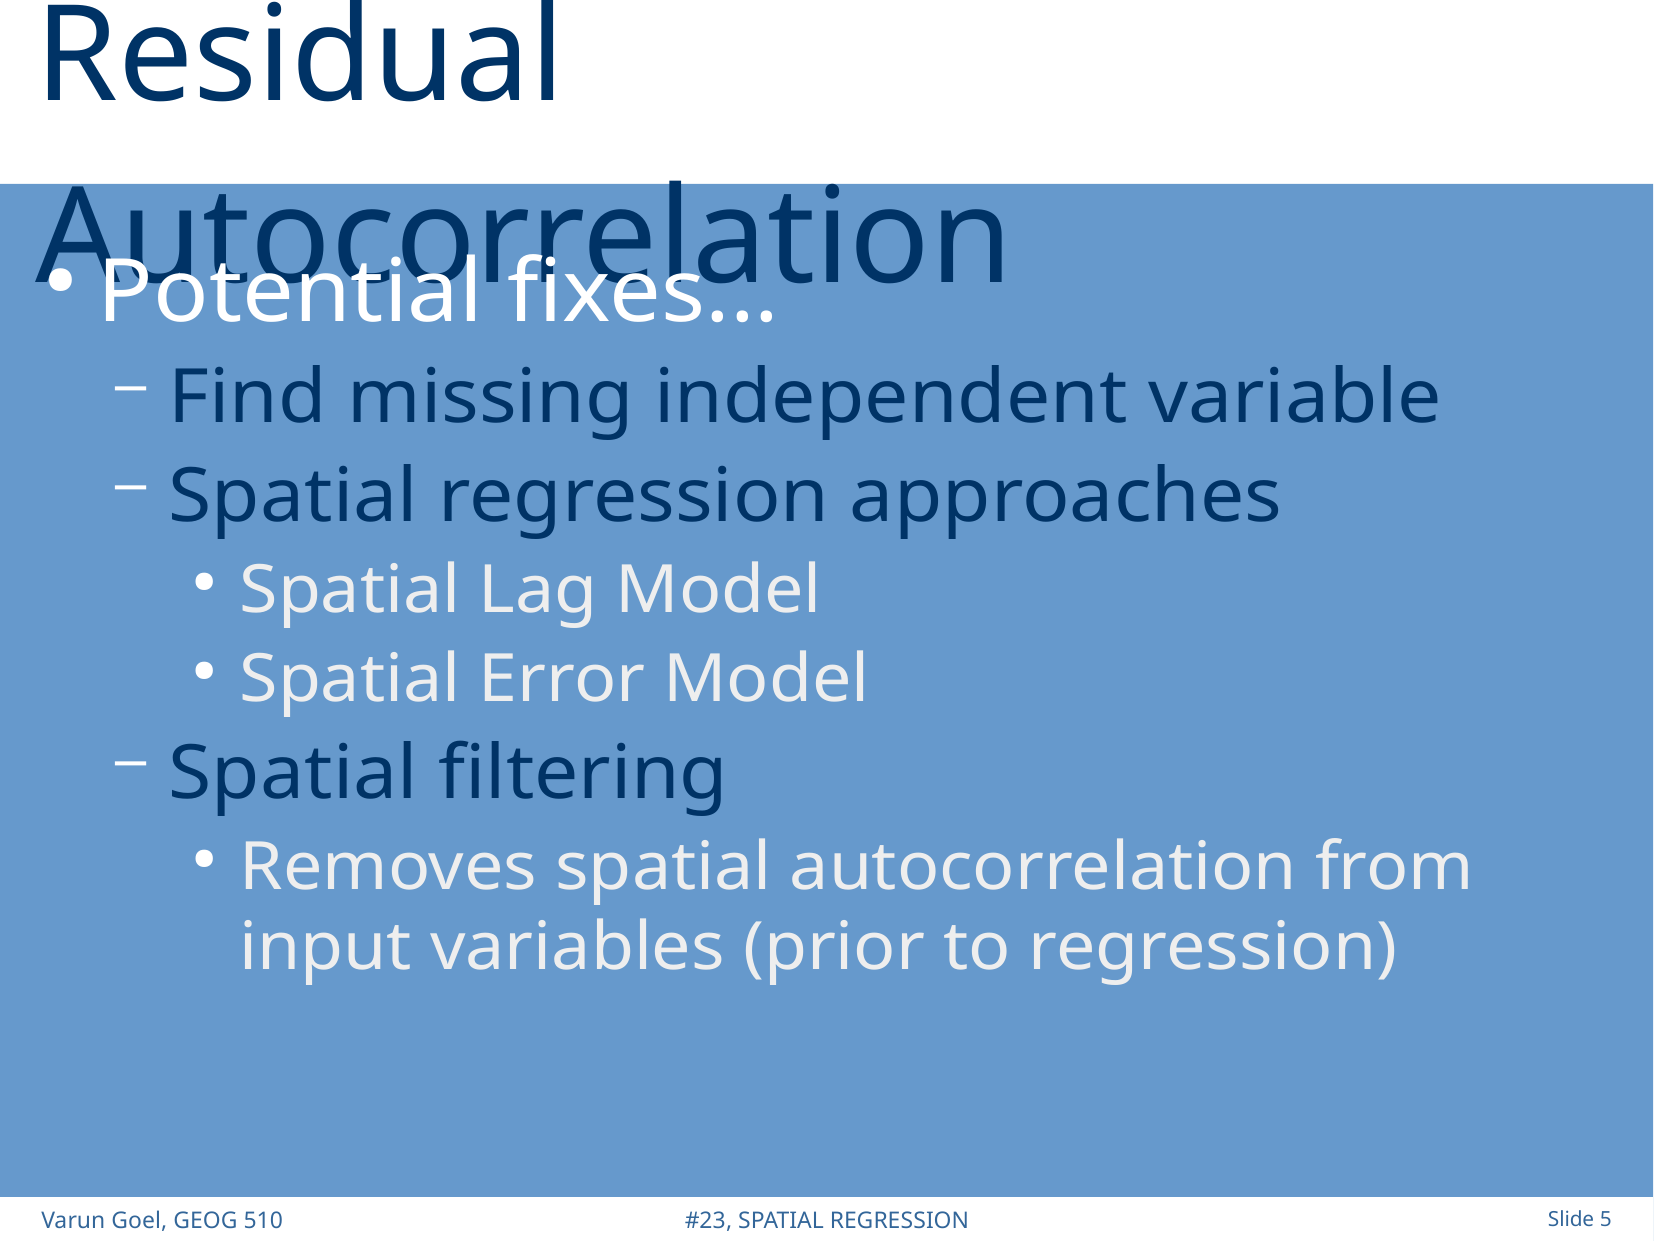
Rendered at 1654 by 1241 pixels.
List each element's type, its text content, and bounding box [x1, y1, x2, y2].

title Residual Autocorrelation [35, 35, 1573, 237]
list Potential fixes... Find missing independent variable Spatial regression approaches Spatial Lag Model Spatial Error Model Spatial filtering Removes spatial autocorrelation from input variables (prior to regression) [26, 237, 1601, 1156]
